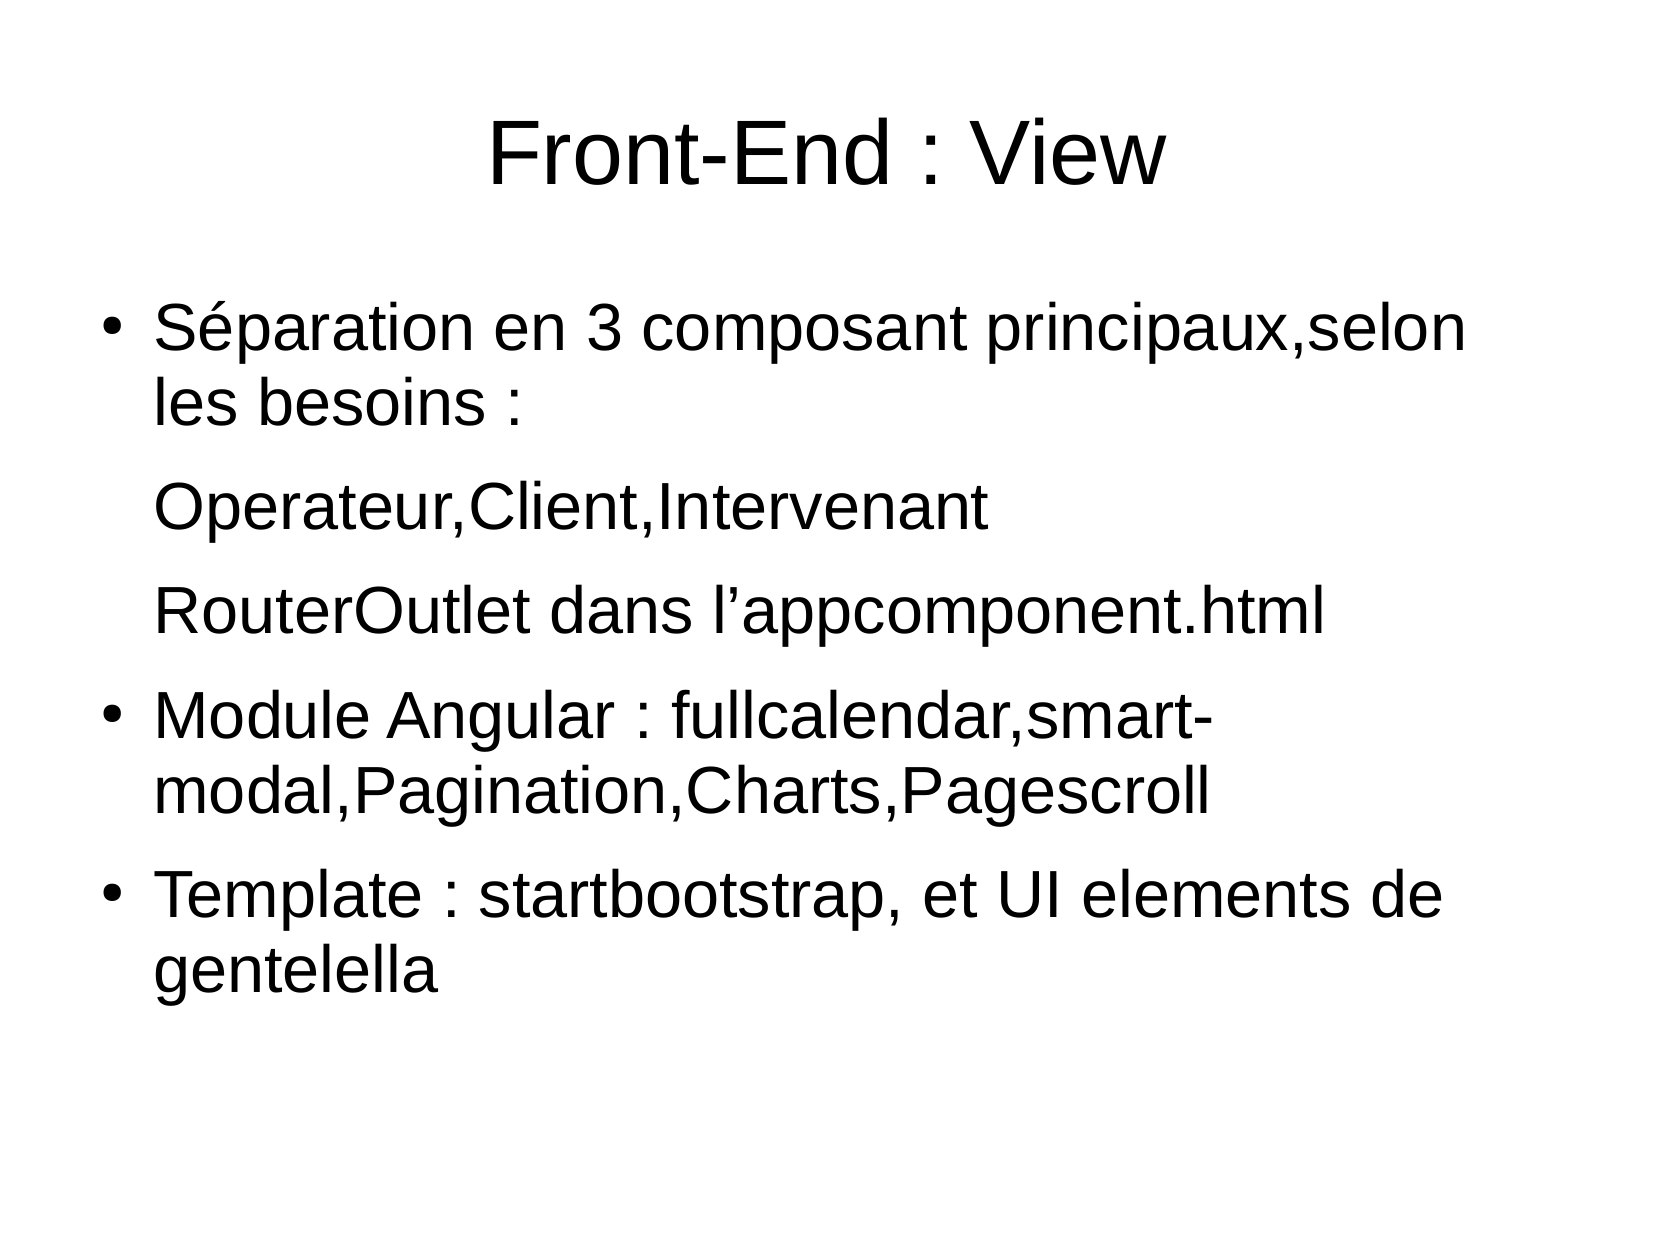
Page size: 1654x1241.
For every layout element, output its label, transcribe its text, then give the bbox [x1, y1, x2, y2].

list Séparation en 3 composant principaux,selon les besoins : Operateur,Client,Intervenant RouterOutlet dans l’appcomponent.html Module Angular : fullcalendar,smart-modal,Pagination,Charts,Pagescroll Template : startbootstrap, et UI elements de gentelella [82, 290, 1571, 1010]
title Front-End : View [82, 49, 1571, 257]
